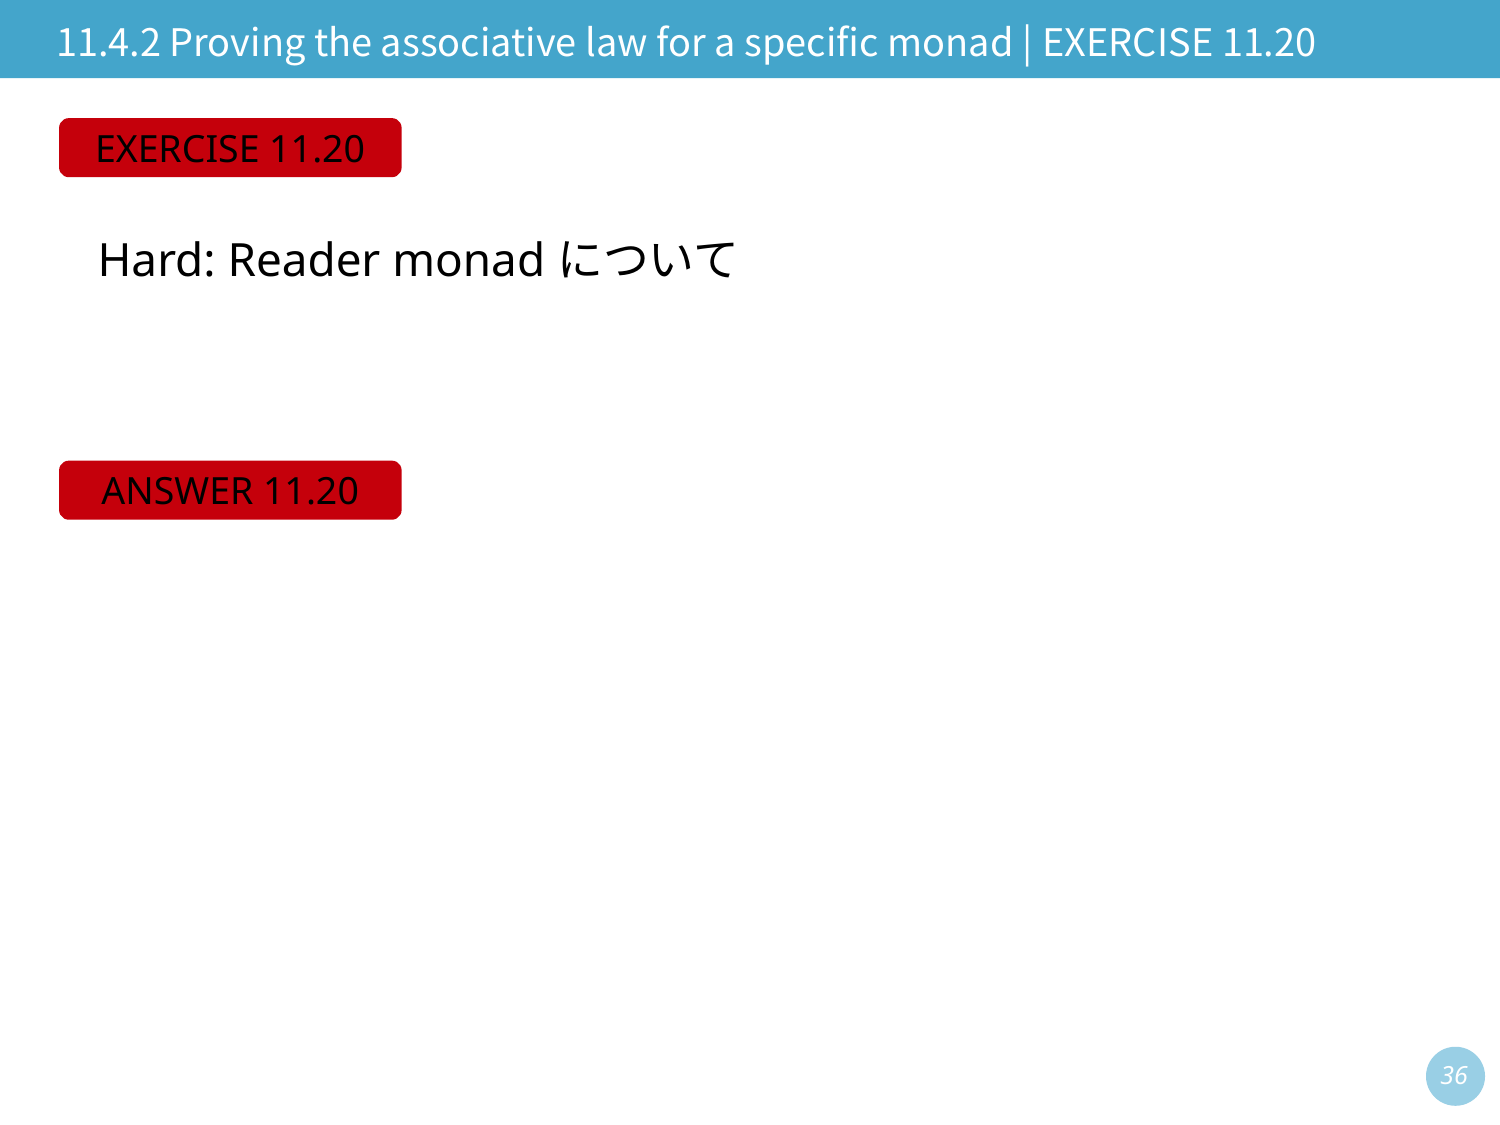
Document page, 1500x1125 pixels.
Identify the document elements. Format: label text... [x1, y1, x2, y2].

text_box Hard: Reader monad について [82, 206, 1441, 390]
title 11.4.2 Proving the associative law for a specific monad | EXERCISE 11.20 [41, 7, 1392, 76]
text_box ANSWER 11.20 [59, 460, 402, 520]
slide_number <number> [1424, 1046, 1484, 1107]
text_box EXERCISE 11.20 [59, 118, 402, 178]
